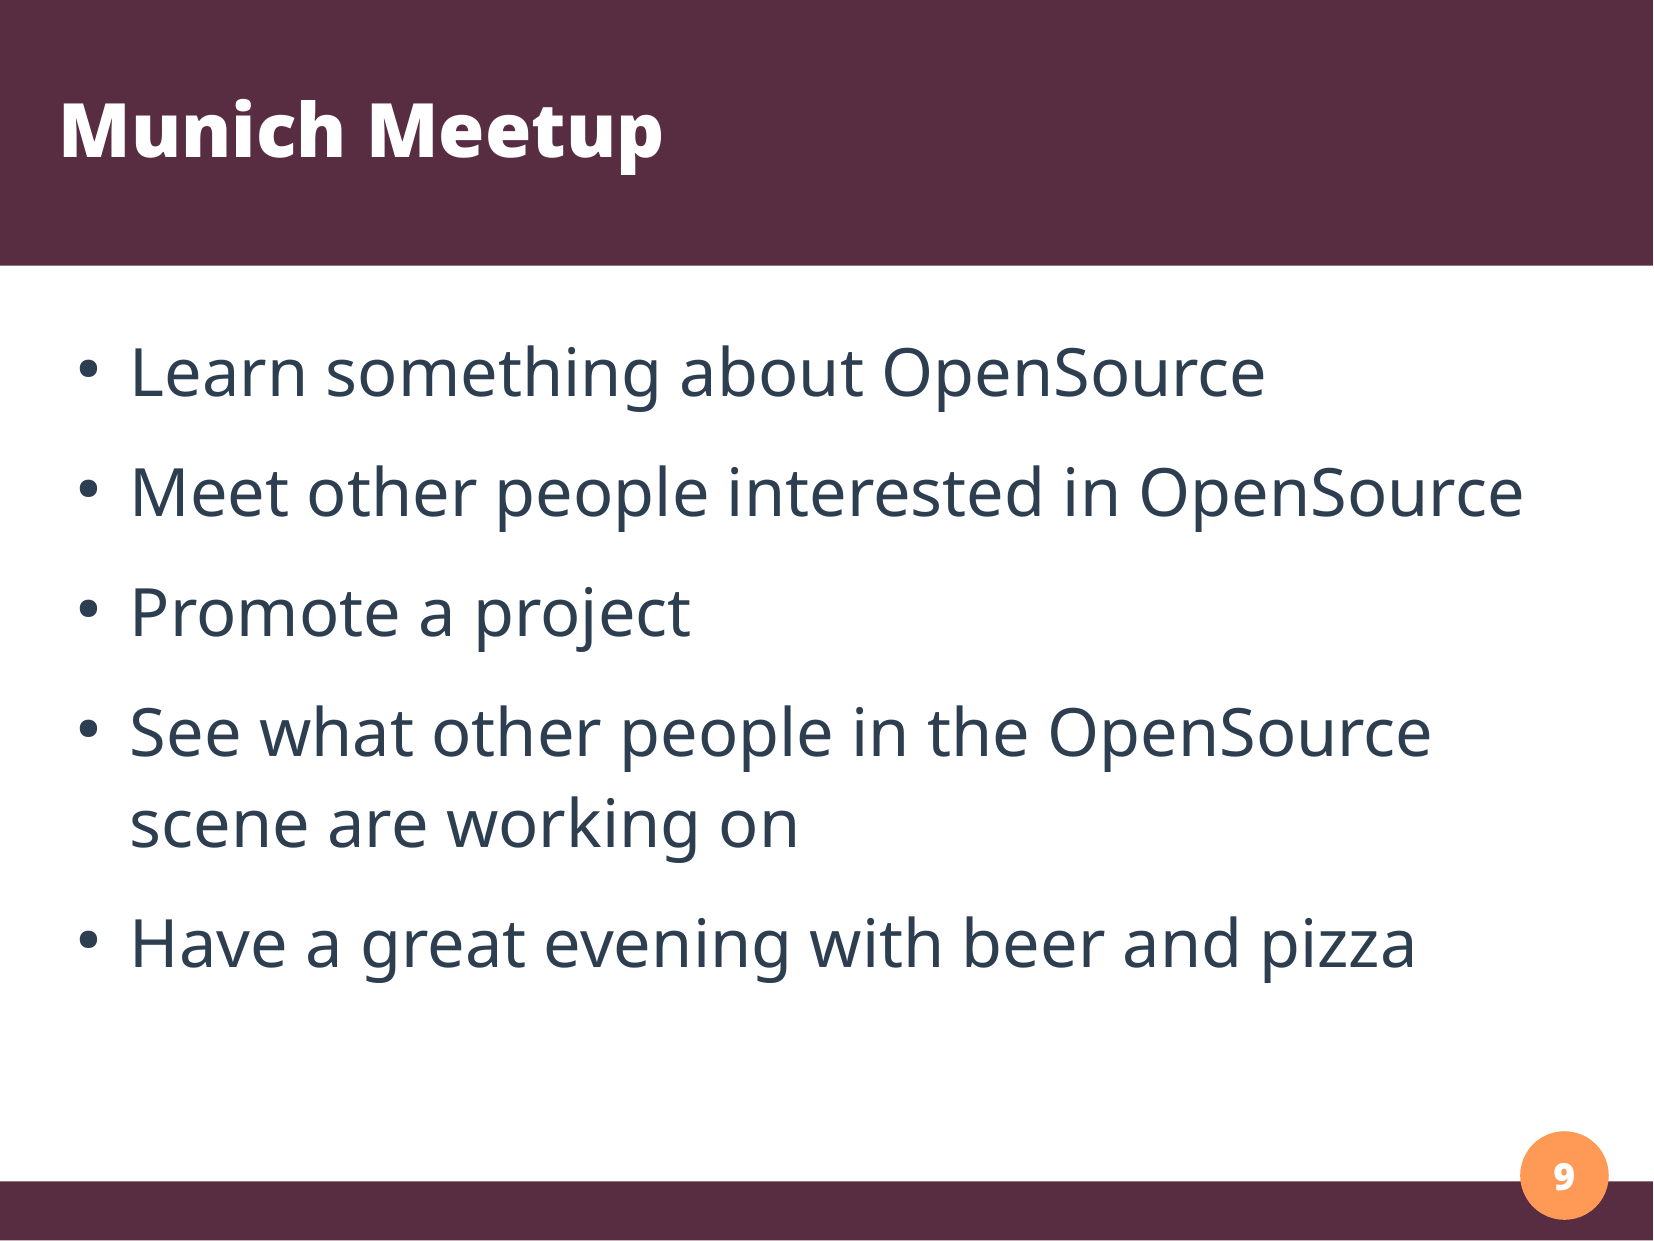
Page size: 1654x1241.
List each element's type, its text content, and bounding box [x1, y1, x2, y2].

list Learn something about OpenSource Meet other people interested in OpenSource Promote a project See what other people in the OpenSource scene are working on Have a great evening with beer and pizza [58, 324, 1594, 1152]
title Munich Meetup [58, 49, 1594, 207]
